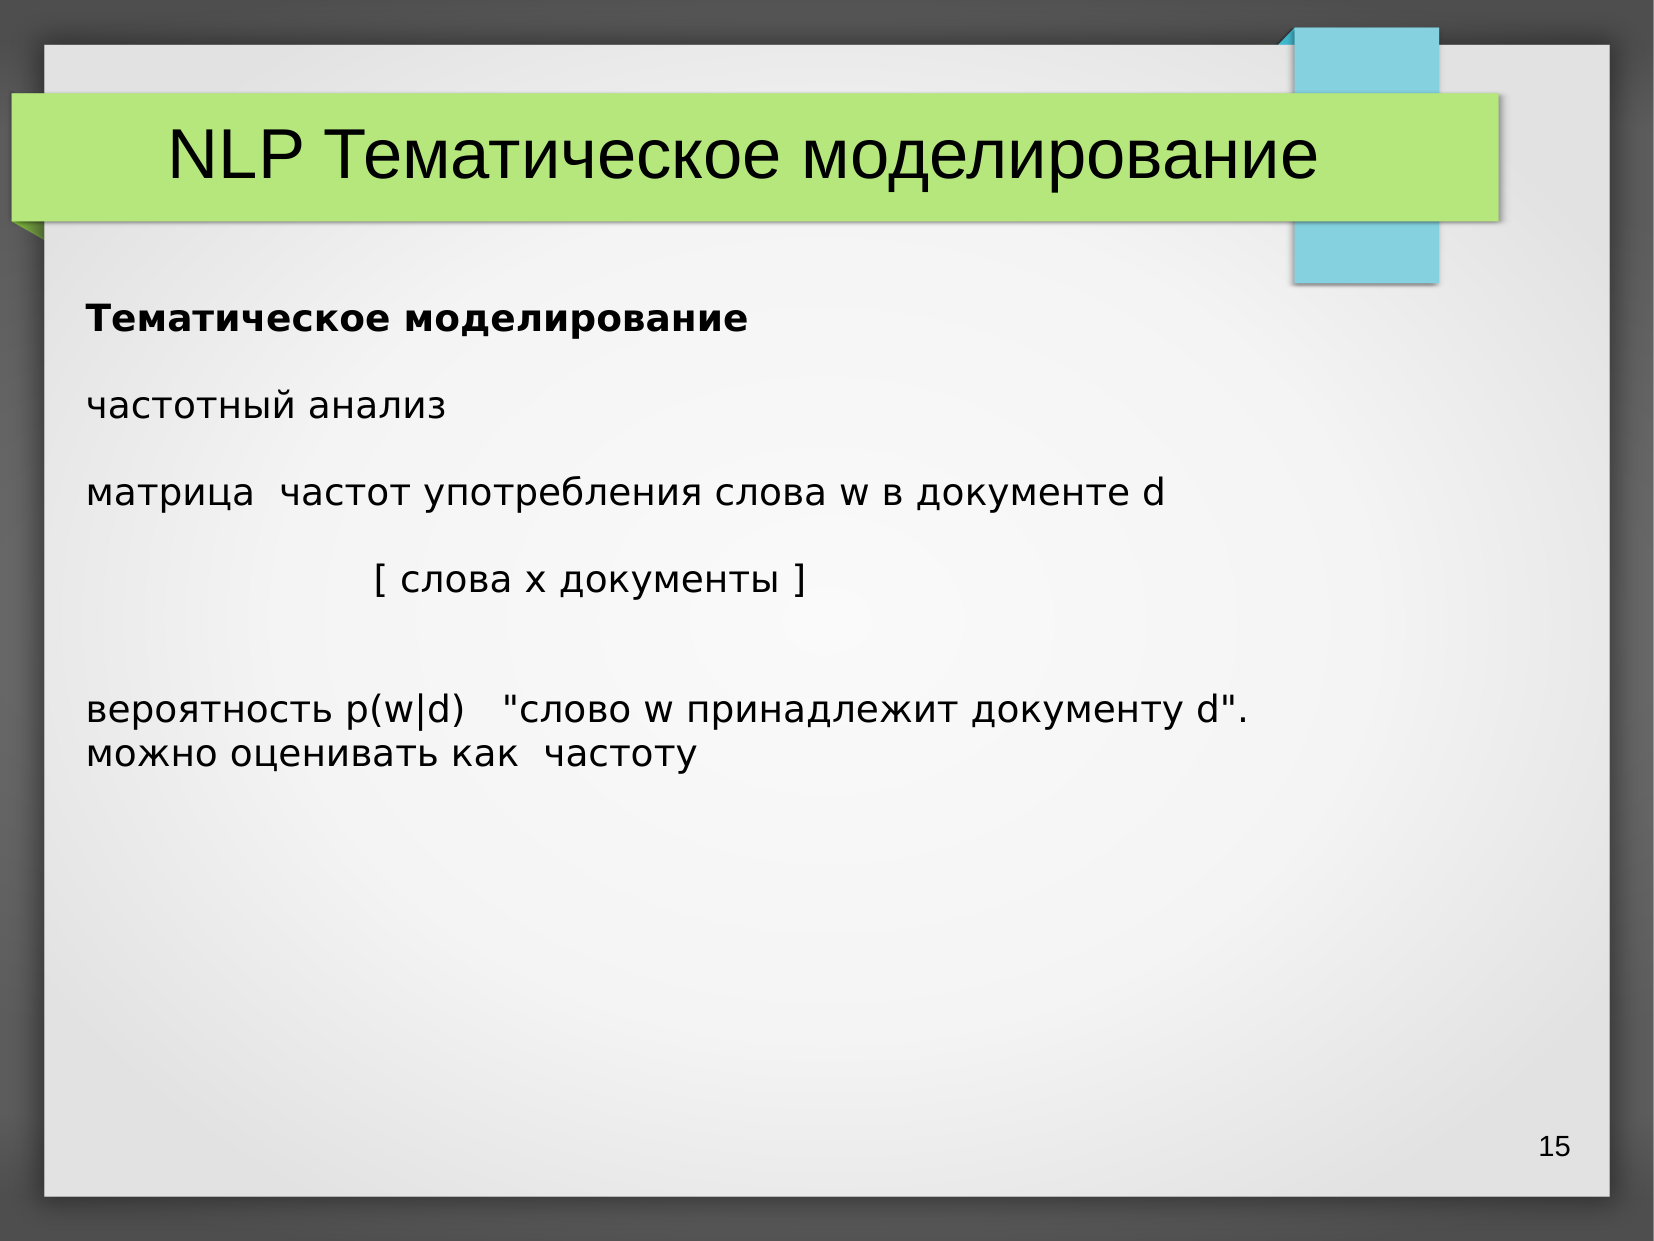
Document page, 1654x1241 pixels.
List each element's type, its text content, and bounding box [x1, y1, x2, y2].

text_box Тематическое моделирование частотный анализ матрица частот употребления слова w в документе d [ слова x документы ] вероятность p(w|d) "слово w принадлежит документу d". можно оценивать как частоту [70, 289, 1583, 1158]
picture [0, 0, 1654, 1241]
title NLP Тематическое моделирование [82, 114, 1406, 194]
